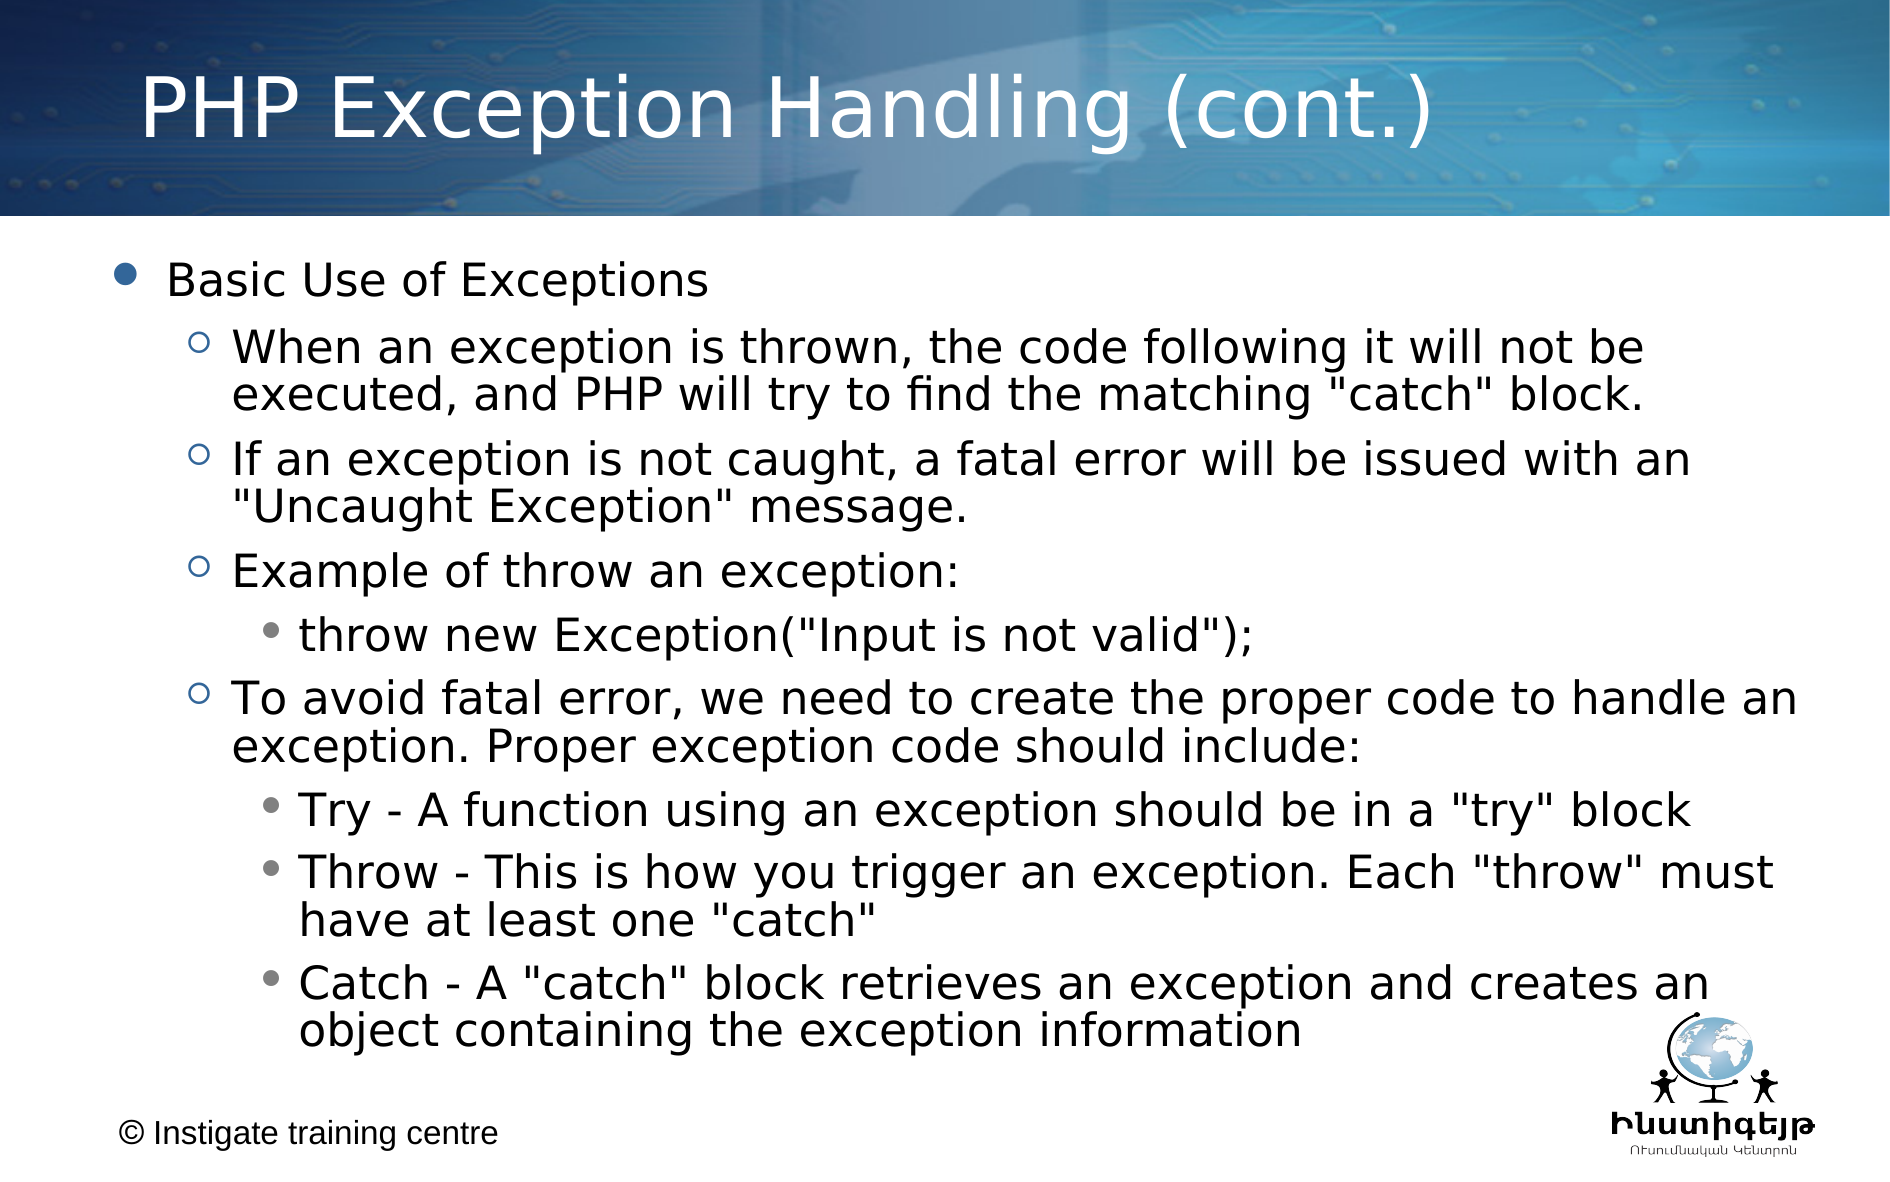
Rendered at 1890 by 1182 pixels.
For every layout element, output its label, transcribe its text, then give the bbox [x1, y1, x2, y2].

picture [0, 0, 1890, 216]
picture [1612, 1012, 1815, 1157]
text_box PHP Exception Handling (cont.) [138, 82, 1801, 86]
list Basic Use of Exceptions When an exception is thrown, the code following it will not be executed, and PHP will try to find the matching "catch" block. If an exception is not caught, a fatal error will be issued with an "Uncaught Exception" message. Example of throw an exception: throw new Exception("Input is not valid"); To avoid fatal error, we need to create the proper code to handle an exception. Proper exception code should include: Try - A function using an exception should be in a "try" block Throw - This is how you trigger an exception. Each "throw" must have at least one "catch" Catch - A "catch" block retrieves an exception and creates an object containing the exception information [110, 258, 1801, 285]
